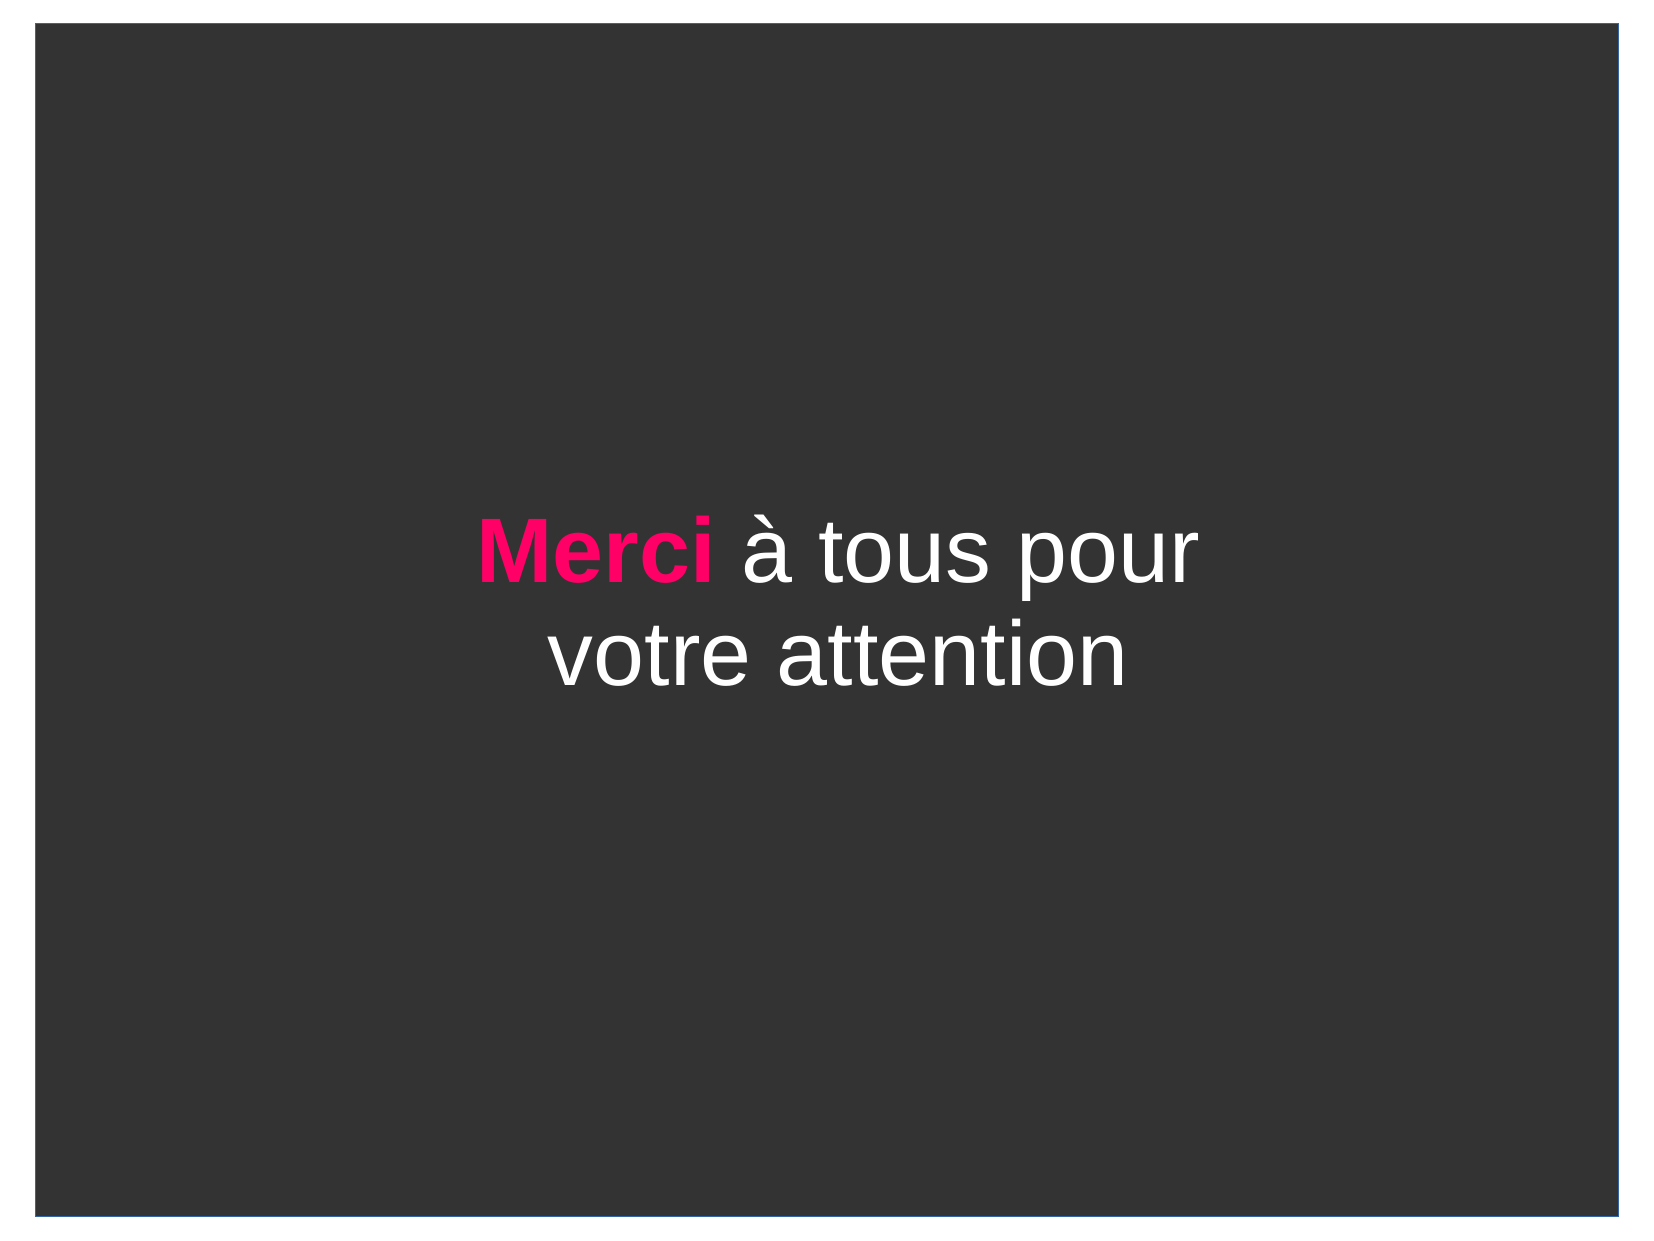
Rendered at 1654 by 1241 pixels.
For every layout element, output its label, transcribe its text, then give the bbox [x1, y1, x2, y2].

title Merci à tous pour votre attention [425, 342, 1252, 863]
text_box [35, 23, 1619, 1217]
